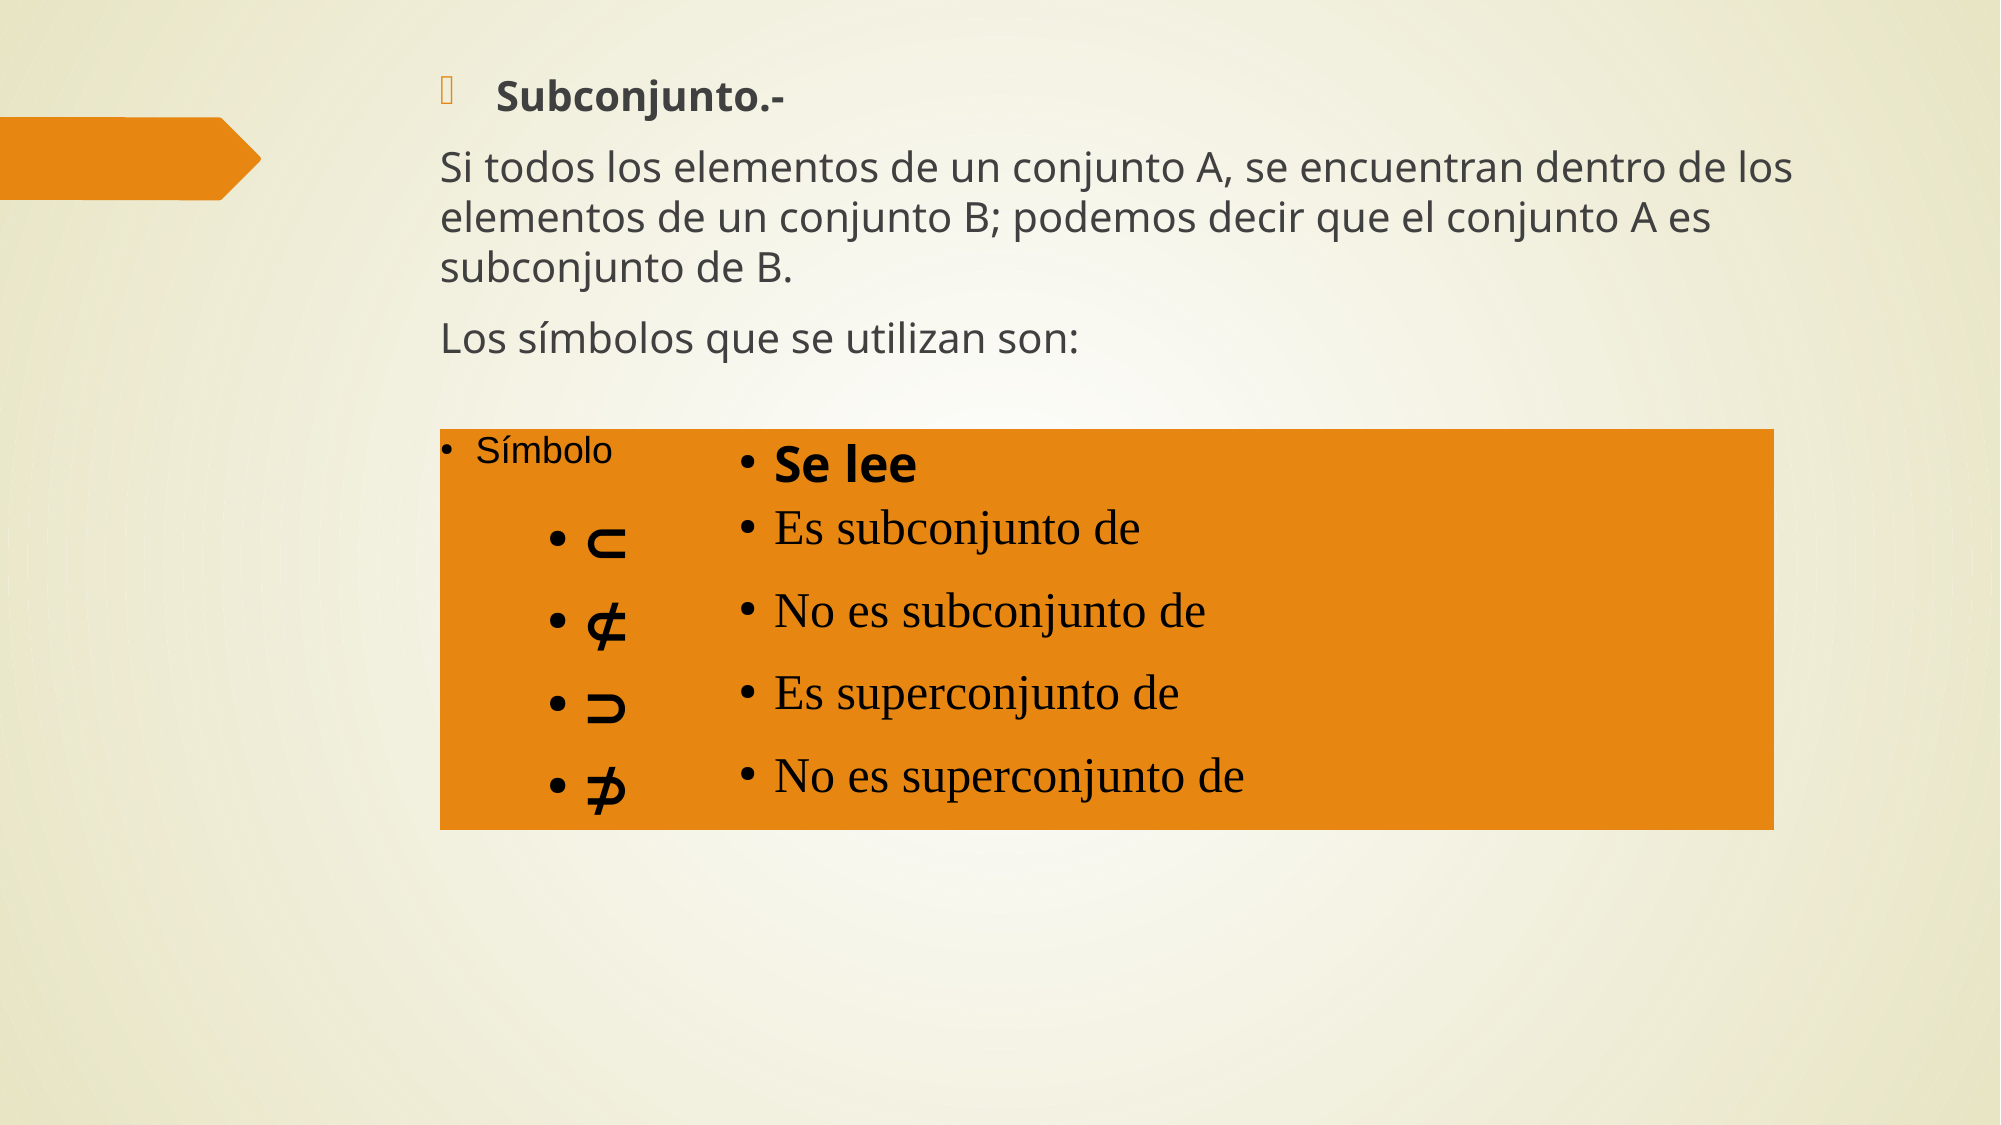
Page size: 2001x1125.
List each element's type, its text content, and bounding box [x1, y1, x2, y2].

table_cell Es superconjunto de [739, 665, 1774, 748]
table_cell No es superconjunto de [739, 748, 1774, 830]
table_cell ⊄ [440, 583, 739, 665]
table_header Se lee [739, 429, 1774, 500]
table_cell ⊅ [440, 748, 739, 830]
table_cell Es subconjunto de [739, 500, 1774, 583]
table_header Símbolo [440, 429, 739, 500]
table_cell ⊂ [440, 500, 739, 583]
table_cell ⊃ [440, 665, 739, 748]
table_cell No es subconjunto de [739, 583, 1774, 665]
list Subconjunto.- Si todos los elementos de un conjunto A, se encuentran dentro de los elementos de un conjunto B; podemos decir que el conjunto A es subconjunto de B. Los símbolos que se utilizan son: [424, 61, 1888, 970]
